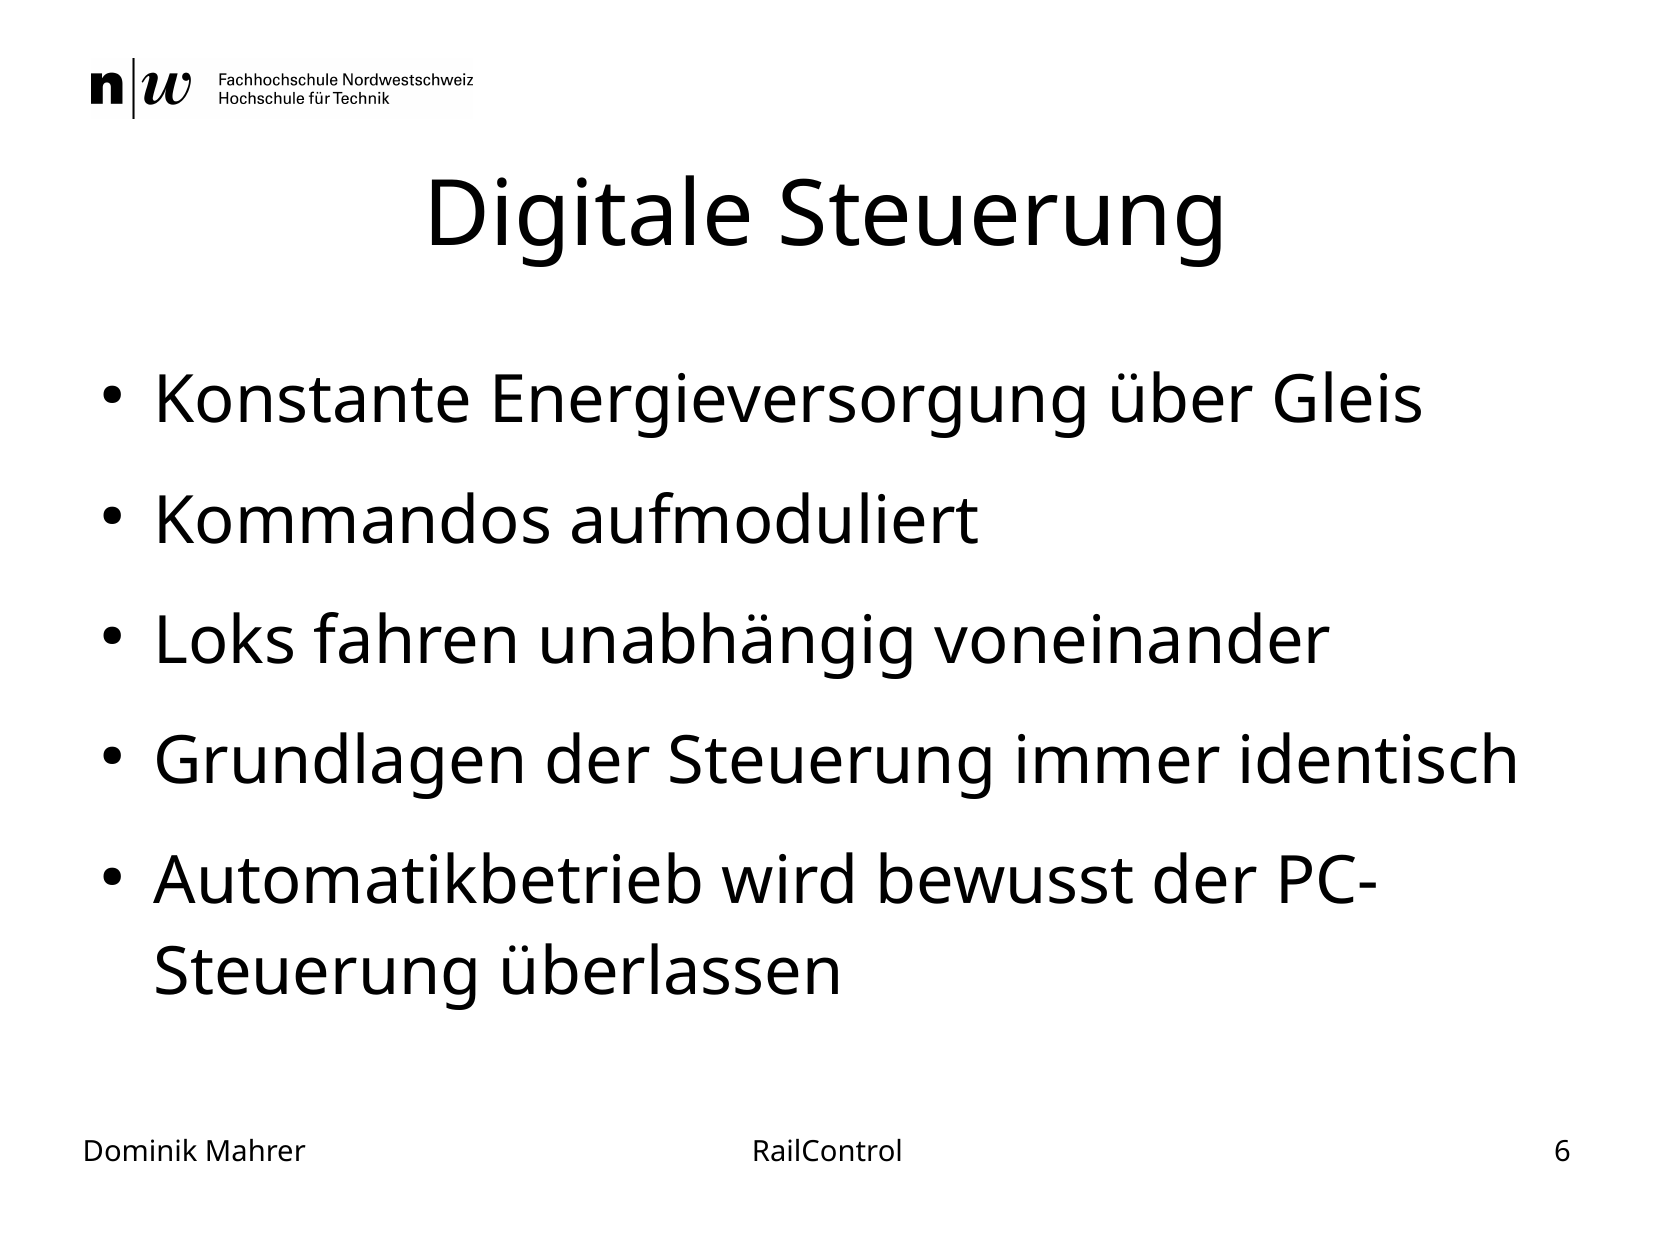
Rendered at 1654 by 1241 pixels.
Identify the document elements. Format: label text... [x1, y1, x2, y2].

title Digitale Steuerung [82, 153, 1571, 267]
list Konstante Energieversorgung über Gleis Kommandos aufmoduliert Loks fahren unabhängig voneinander Grundlagen der Steuerung immer identisch Automatikbetrieb wird bewusst der PC-Steuerung überlassen [82, 351, 1571, 1063]
picture [91, 58, 473, 119]
